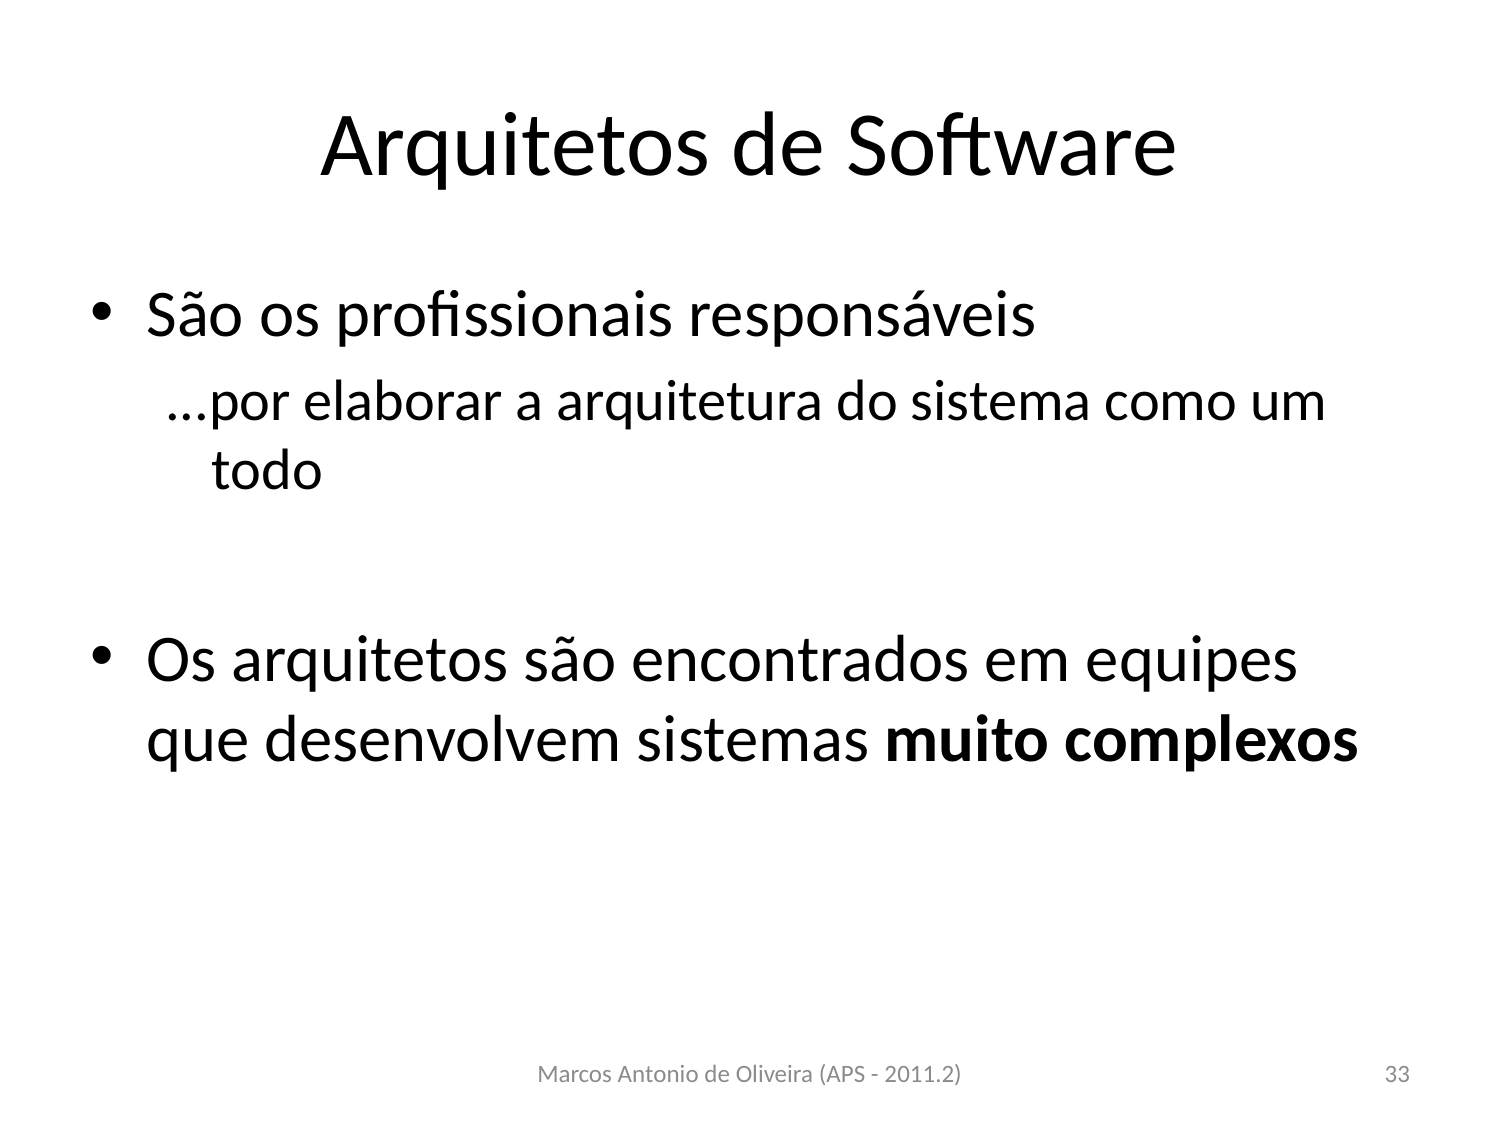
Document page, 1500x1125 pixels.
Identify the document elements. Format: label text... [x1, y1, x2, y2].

footer Marcos Antonio de Oliveira (APS - 2011.2) [512, 1042, 988, 1103]
slide_number <número> [1074, 1042, 1425, 1103]
list São os profissionais responsáveis ...por elaborar a arquitetura do sistema como um todo Os arquitetos são encontrados em equipes que desenvolvem sistemas muito complexos [75, 262, 1425, 1005]
title Arquitetos de Software [75, 45, 1425, 233]
